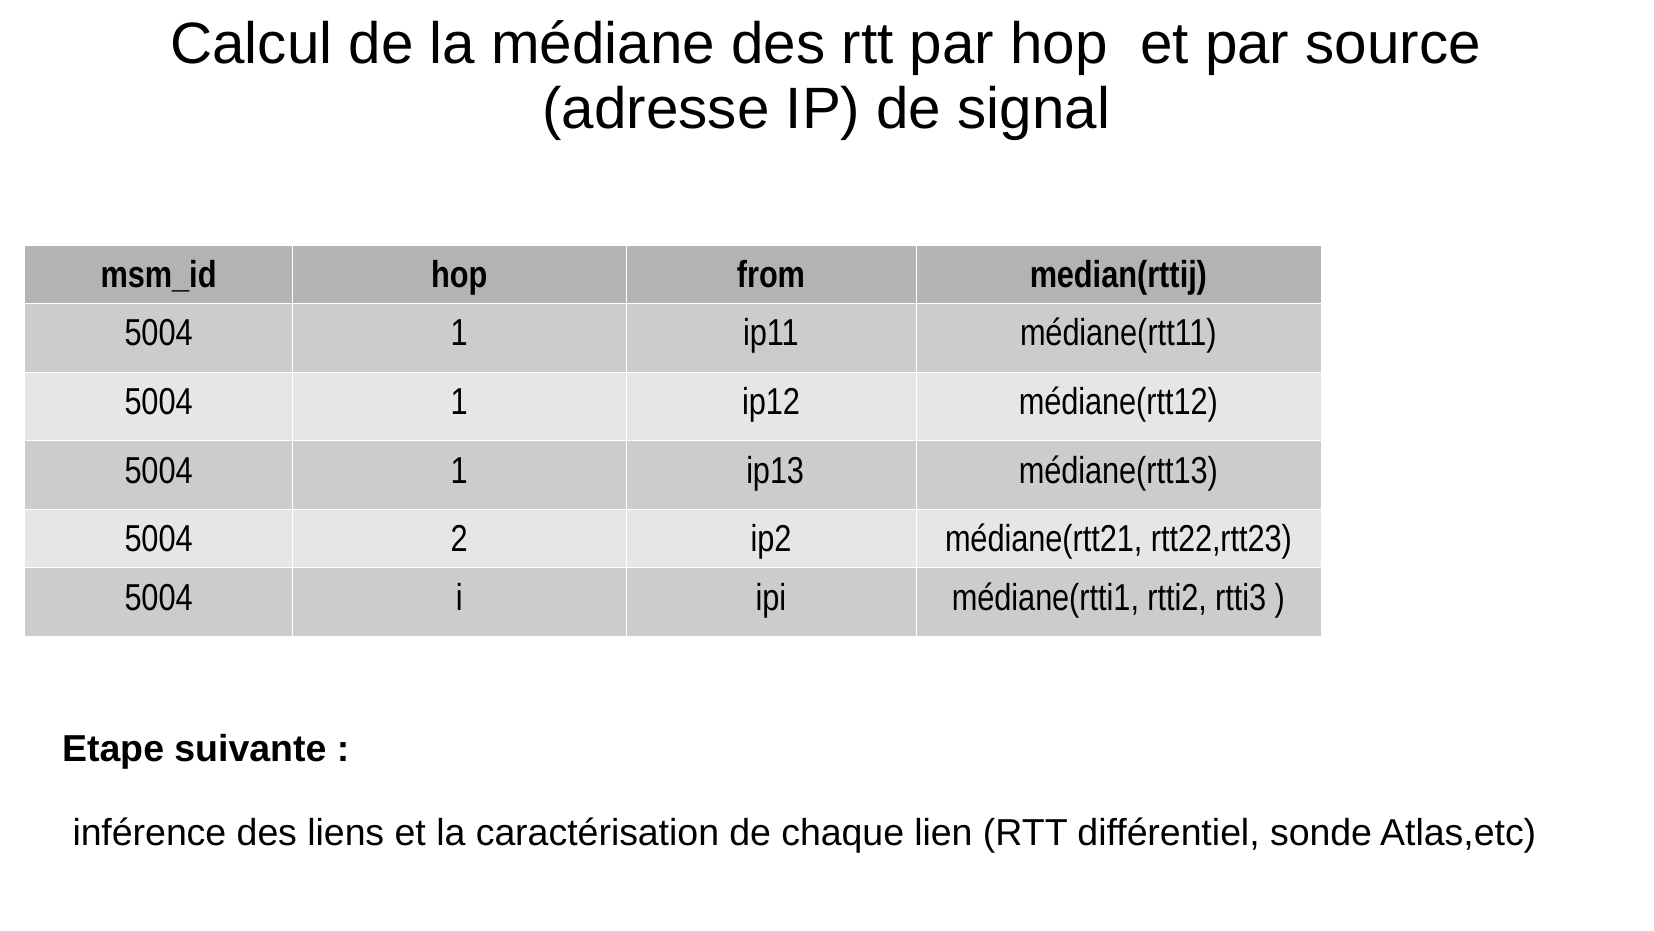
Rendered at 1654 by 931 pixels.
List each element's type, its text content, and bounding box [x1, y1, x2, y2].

text_box Etape suivante : inférence des liens et la caractérisation de chaque lien (RTT différentiel, sonde Atlas,etc) [47, 720, 1607, 842]
table_cell i [293, 568, 626, 636]
title Calcul de la médiane des rtt par hop et par source (adresse IP) de signal [82, 21, 1571, 131]
table_header msm_id [25, 246, 292, 303]
table_cell 5004 [25, 304, 292, 372]
table_cell 5004 [25, 568, 292, 636]
table_cell médiane(rtti1, rtti2, rtti3 ) [917, 568, 1321, 636]
table_cell ip12 [627, 373, 916, 440]
table_cell médiane(rtt11) [917, 304, 1321, 372]
table_cell médiane(rtt12) [917, 373, 1321, 440]
table_header from [627, 246, 916, 303]
table_cell 1 [293, 304, 626, 372]
table_cell médiane(rtt21, rtt22,rtt23) [917, 510, 1321, 567]
table_cell médiane(rtt13) [917, 441, 1321, 509]
table_cell ip2 [627, 510, 916, 567]
table_cell 1 [293, 441, 626, 509]
table_cell 5004 [25, 373, 292, 440]
table_header hop [293, 246, 626, 303]
table_cell 2 [293, 510, 626, 567]
table_cell ip13 [627, 441, 916, 509]
table_cell 5004 [25, 510, 292, 567]
table_header median(rttij) [917, 246, 1321, 303]
table_cell 1 [293, 373, 626, 440]
table_cell 5004 [25, 441, 292, 509]
table_cell ipi [627, 568, 916, 636]
table_cell ip11 [627, 304, 916, 372]
